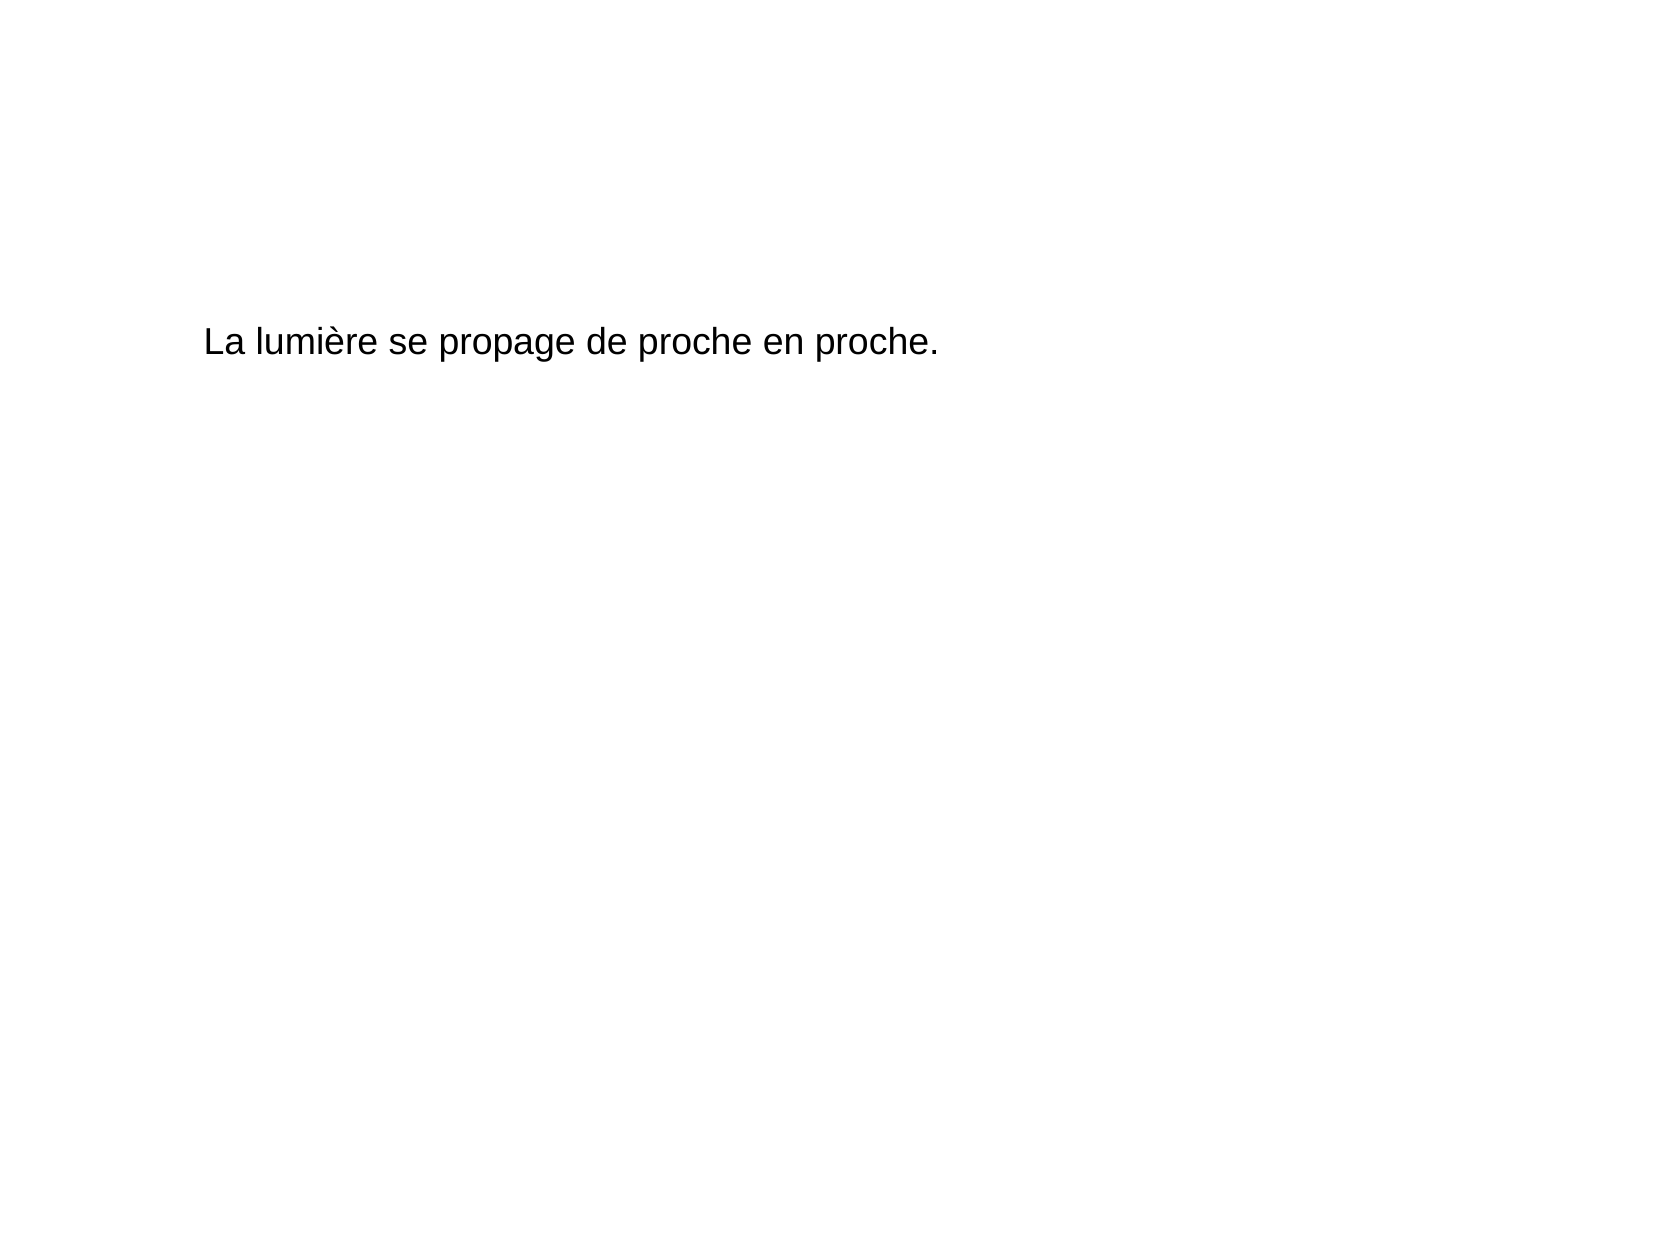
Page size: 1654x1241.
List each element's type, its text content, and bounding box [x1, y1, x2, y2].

text_box La lumière se propage de proche en proche. [188, 313, 1347, 370]
